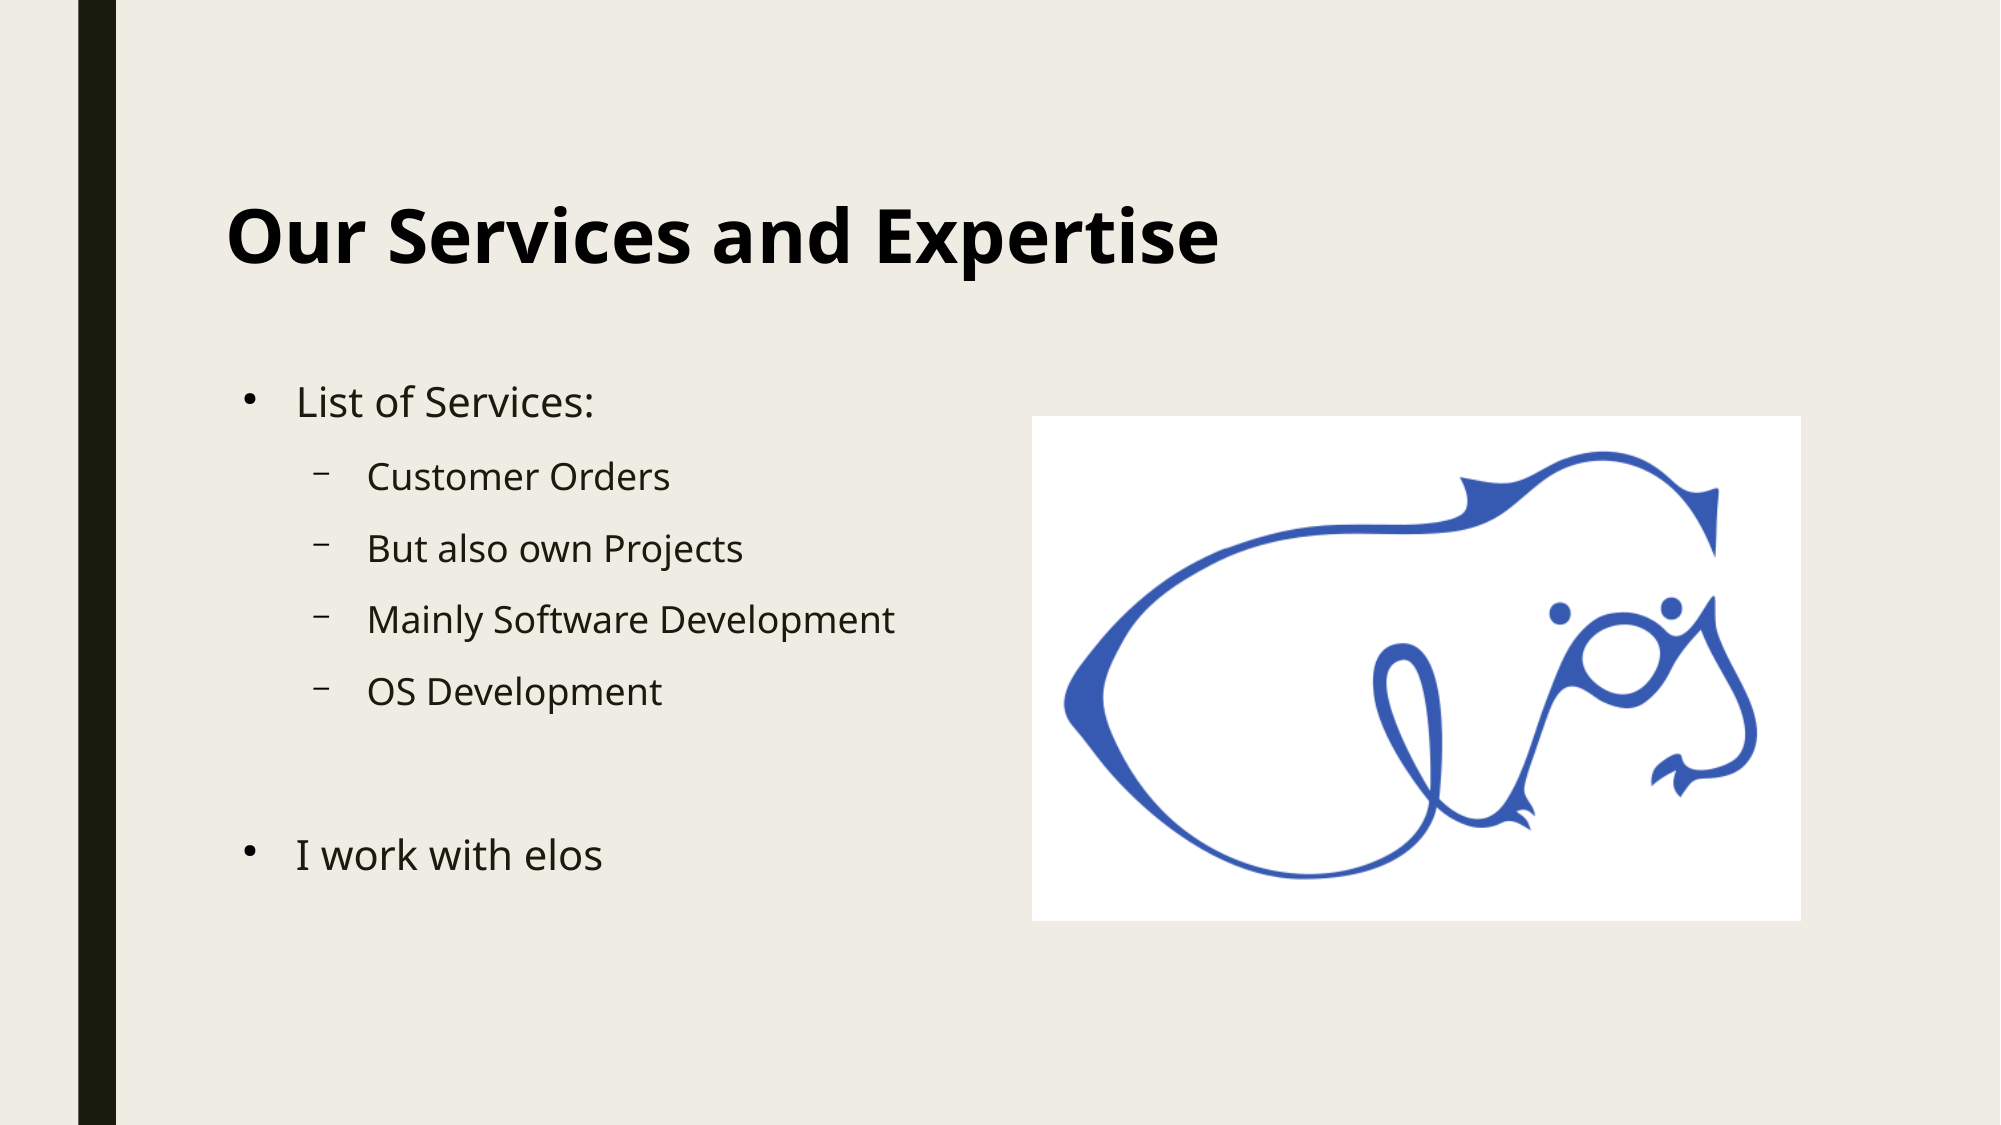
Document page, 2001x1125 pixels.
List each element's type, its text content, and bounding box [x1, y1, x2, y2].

picture [1032, 416, 1801, 921]
list List of Services: Customer Orders But also own Projects Mainly Software Development OS Development I work with elos [225, 375, 994, 963]
title Our Services and Expertise [225, 112, 1800, 357]
